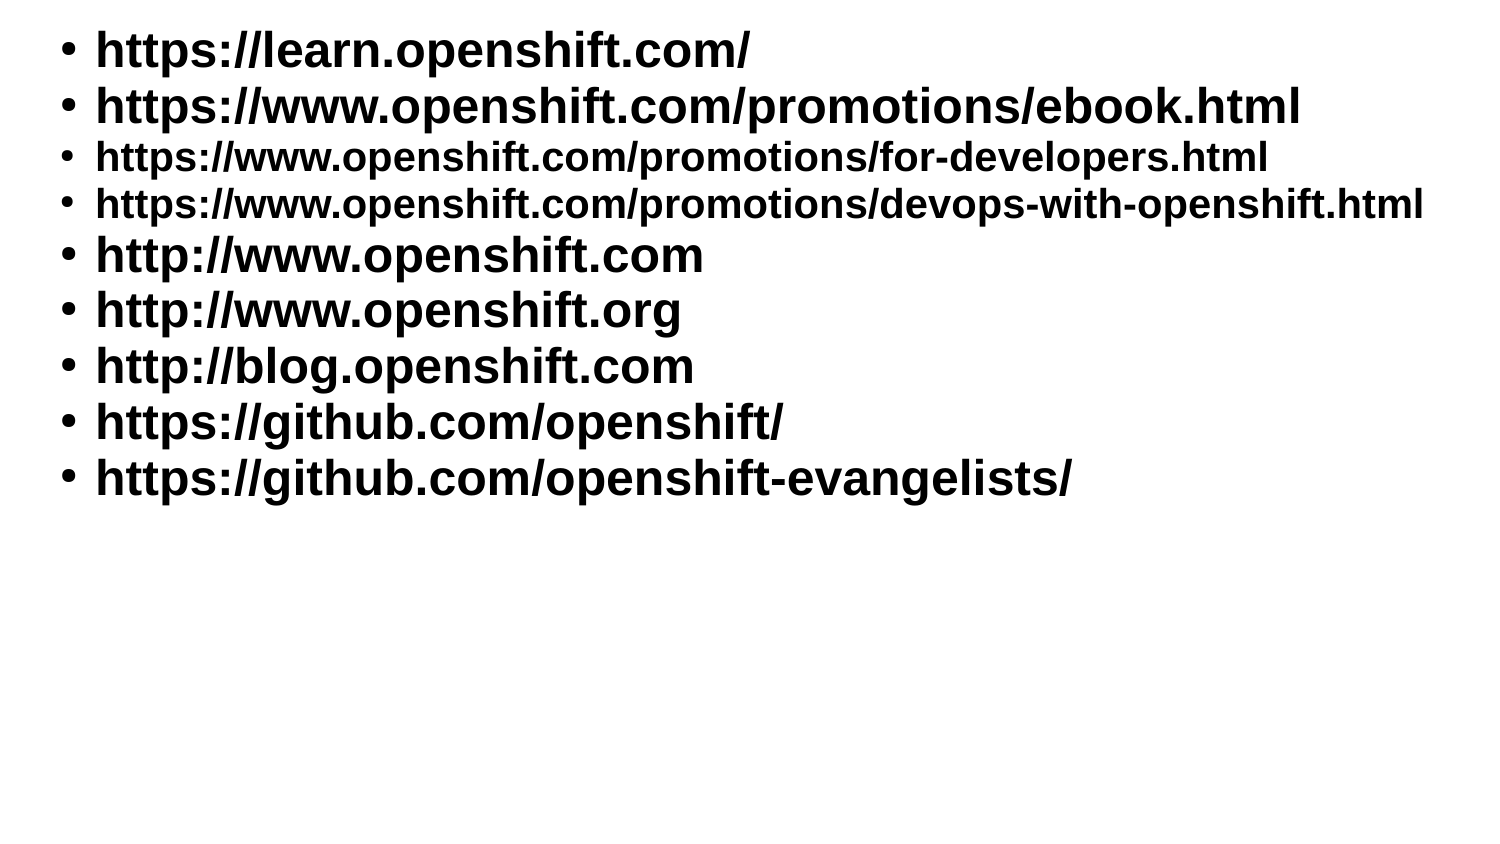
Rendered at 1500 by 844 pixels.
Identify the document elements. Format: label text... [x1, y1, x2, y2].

text_box https://learn.openshift.com/ https://www.openshift.com/promotions/ebook.html https://www.openshift.com/promotions/for-developers.html https://www.openshift.com/promotions/devops-with-openshift.html http://www.openshift.com http://www.openshift.org http://blog.openshift.com https://github.com/openshift/ https://github.com/openshift-evangelists/ [45, 15, 1456, 556]
